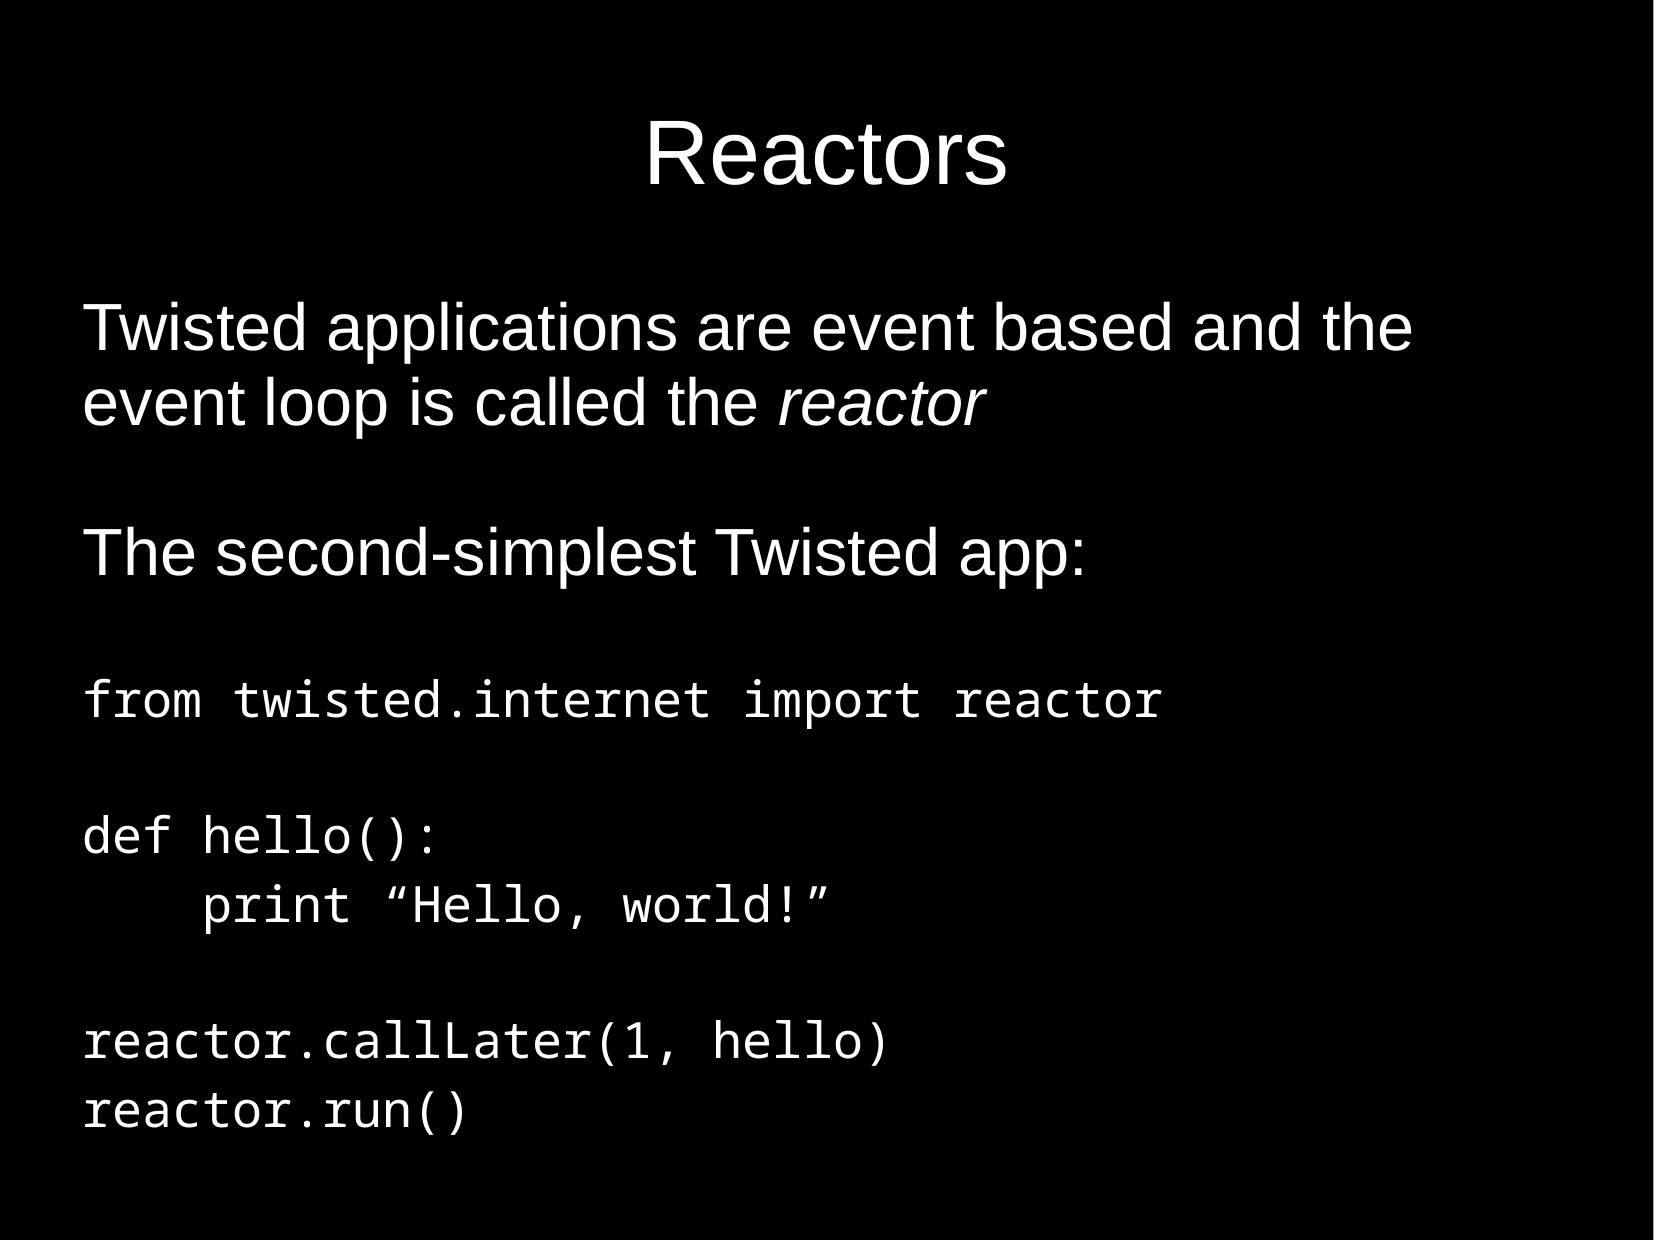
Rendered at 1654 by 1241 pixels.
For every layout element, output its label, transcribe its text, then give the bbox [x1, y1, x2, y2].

list Twisted applications are event based and the event loop is called the reactor The second-simplest Twisted app: from twisted.internet import reactor def hello(): print “Hello, world!” reactor.callLater(1, hello) reactor.run() [82, 290, 1571, 1220]
title Reactors [82, 56, 1571, 250]
